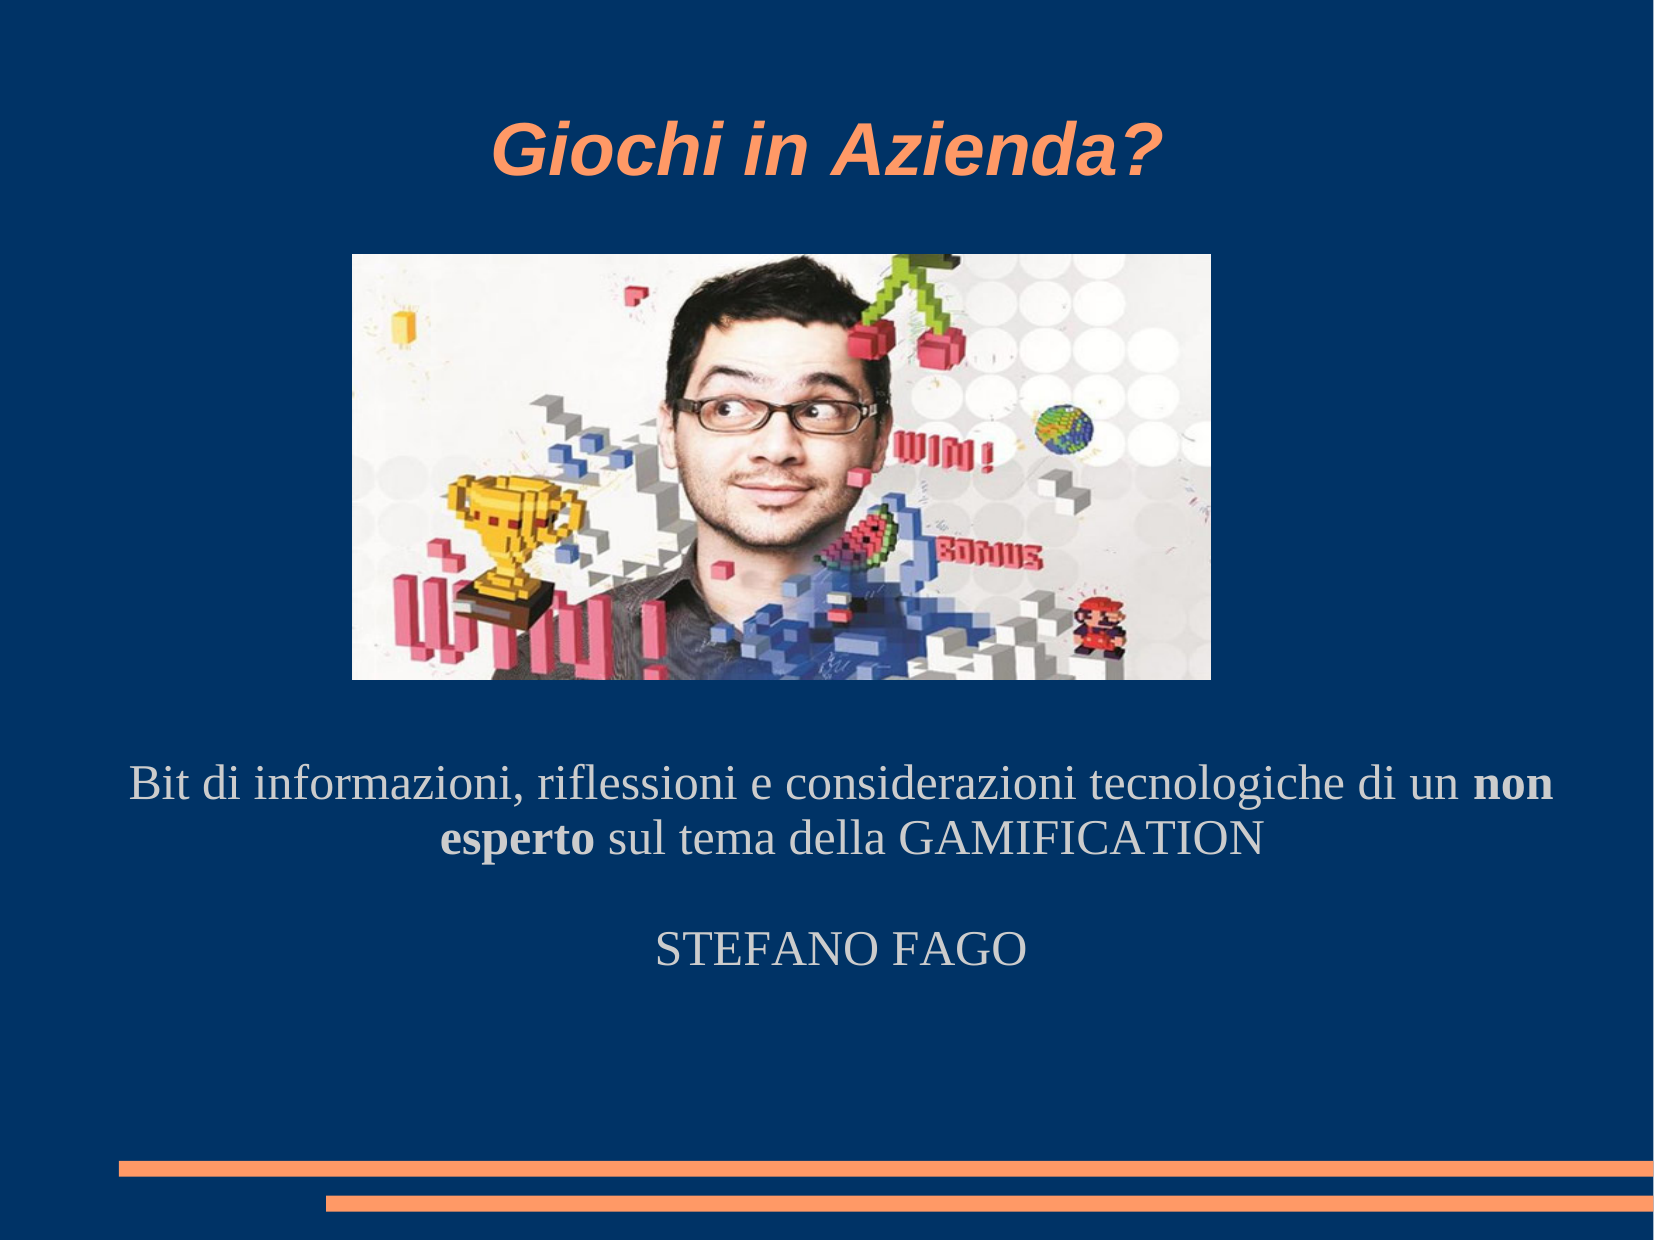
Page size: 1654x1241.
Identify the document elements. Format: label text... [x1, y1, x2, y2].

title Giochi in Azienda? [121, 46, 1534, 254]
subtitle Bit di informazioni, riflessioni e considerazioni tecnologiche di un non esperto sul tema della GAMIFICATION STEFANO FAGO [121, 322, 1561, 1132]
picture [352, 254, 1211, 680]
